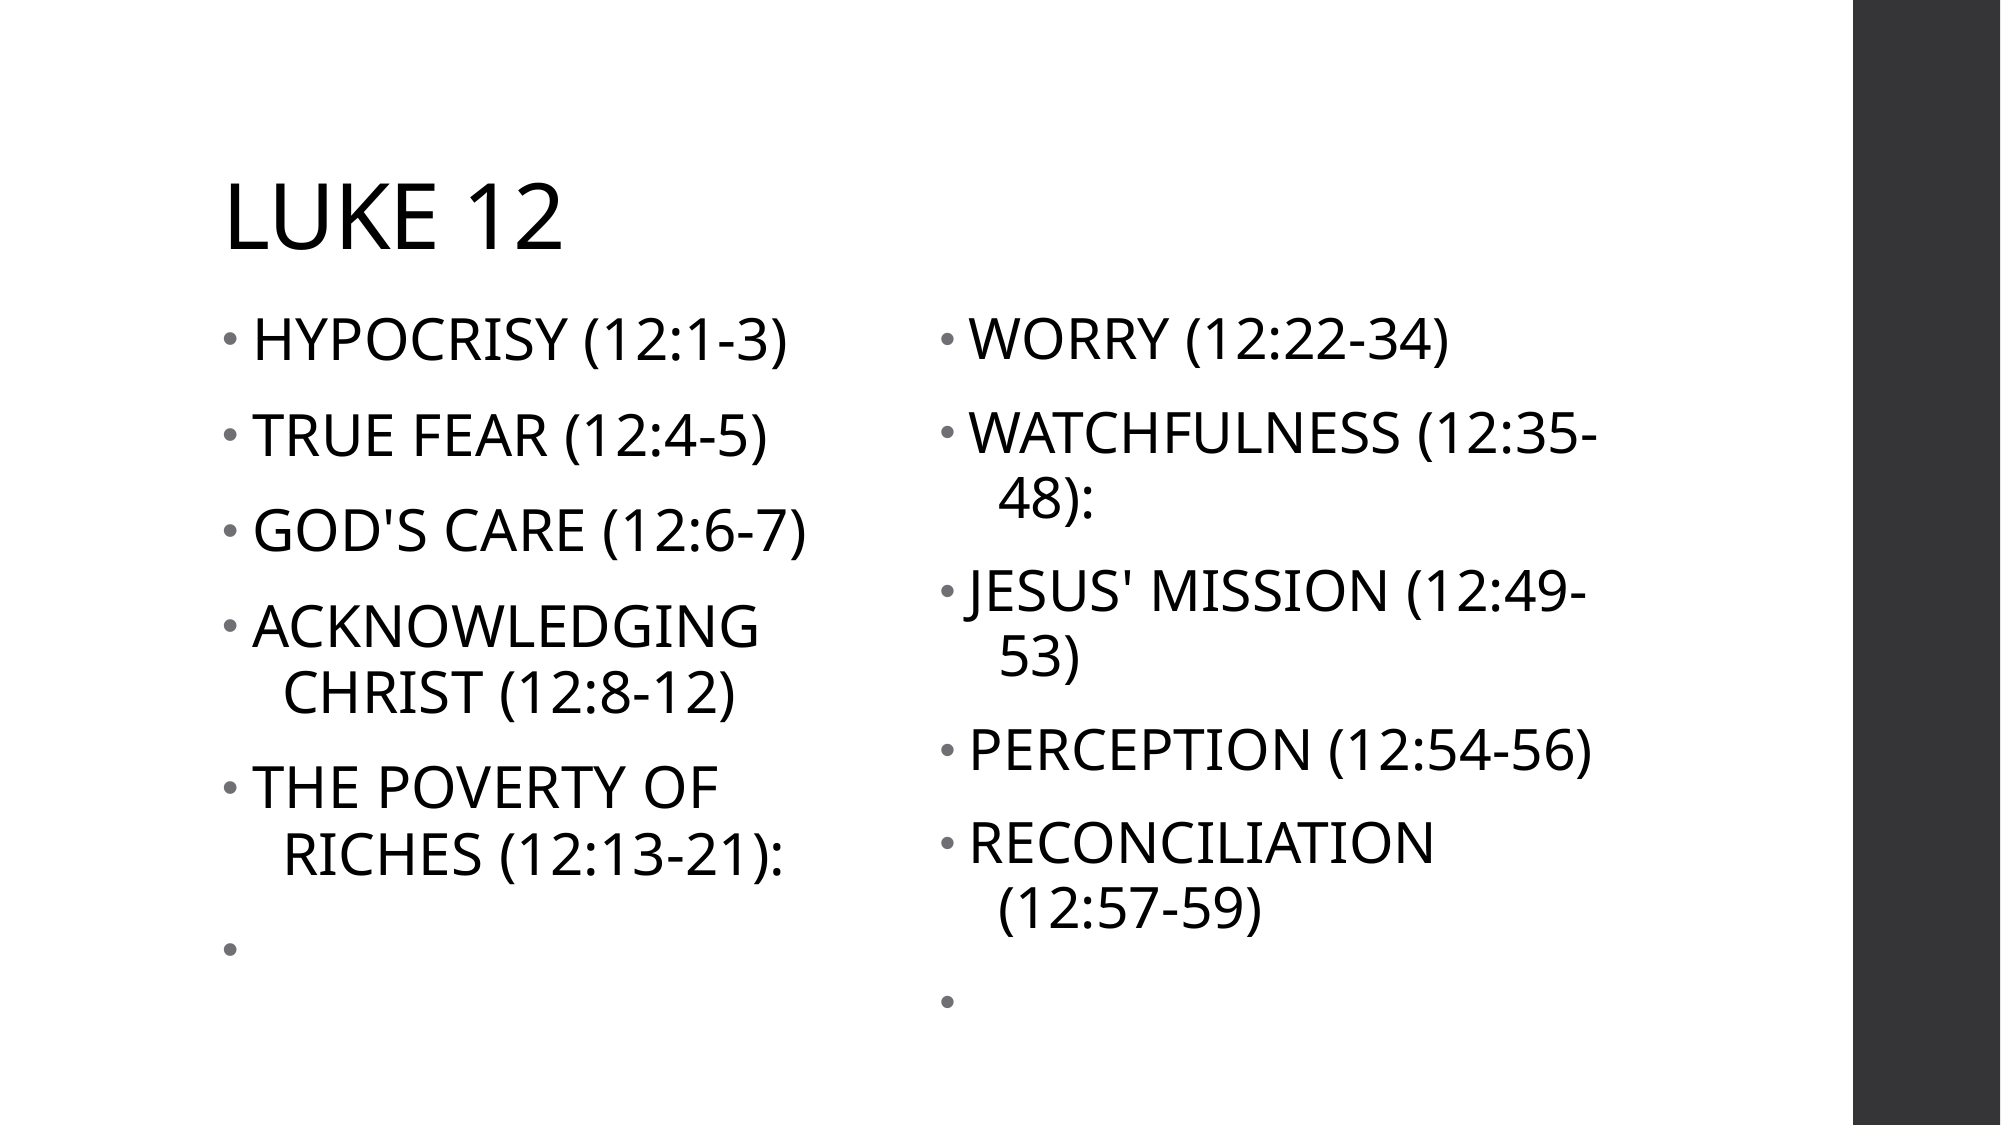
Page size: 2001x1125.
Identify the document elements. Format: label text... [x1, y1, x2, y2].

title LUKE 12 [206, 60, 1797, 278]
list HYPOCRISY (12:1-3) TRUE FEAR (12:4-5) GOD'S CARE (12:6-7) ACKNOWLEDGING CHRIST (12:8-12) THE POVERTY OF RICHES (12:13-21): [207, 299, 900, 1014]
list WORRY (12:22-34) WATCHFULNESS (12:35-48): JESUS' MISSION (12:49-53) PERCEPTION (12:54-56) RECONCILIATION (12:57-59) [924, 299, 1617, 1014]
